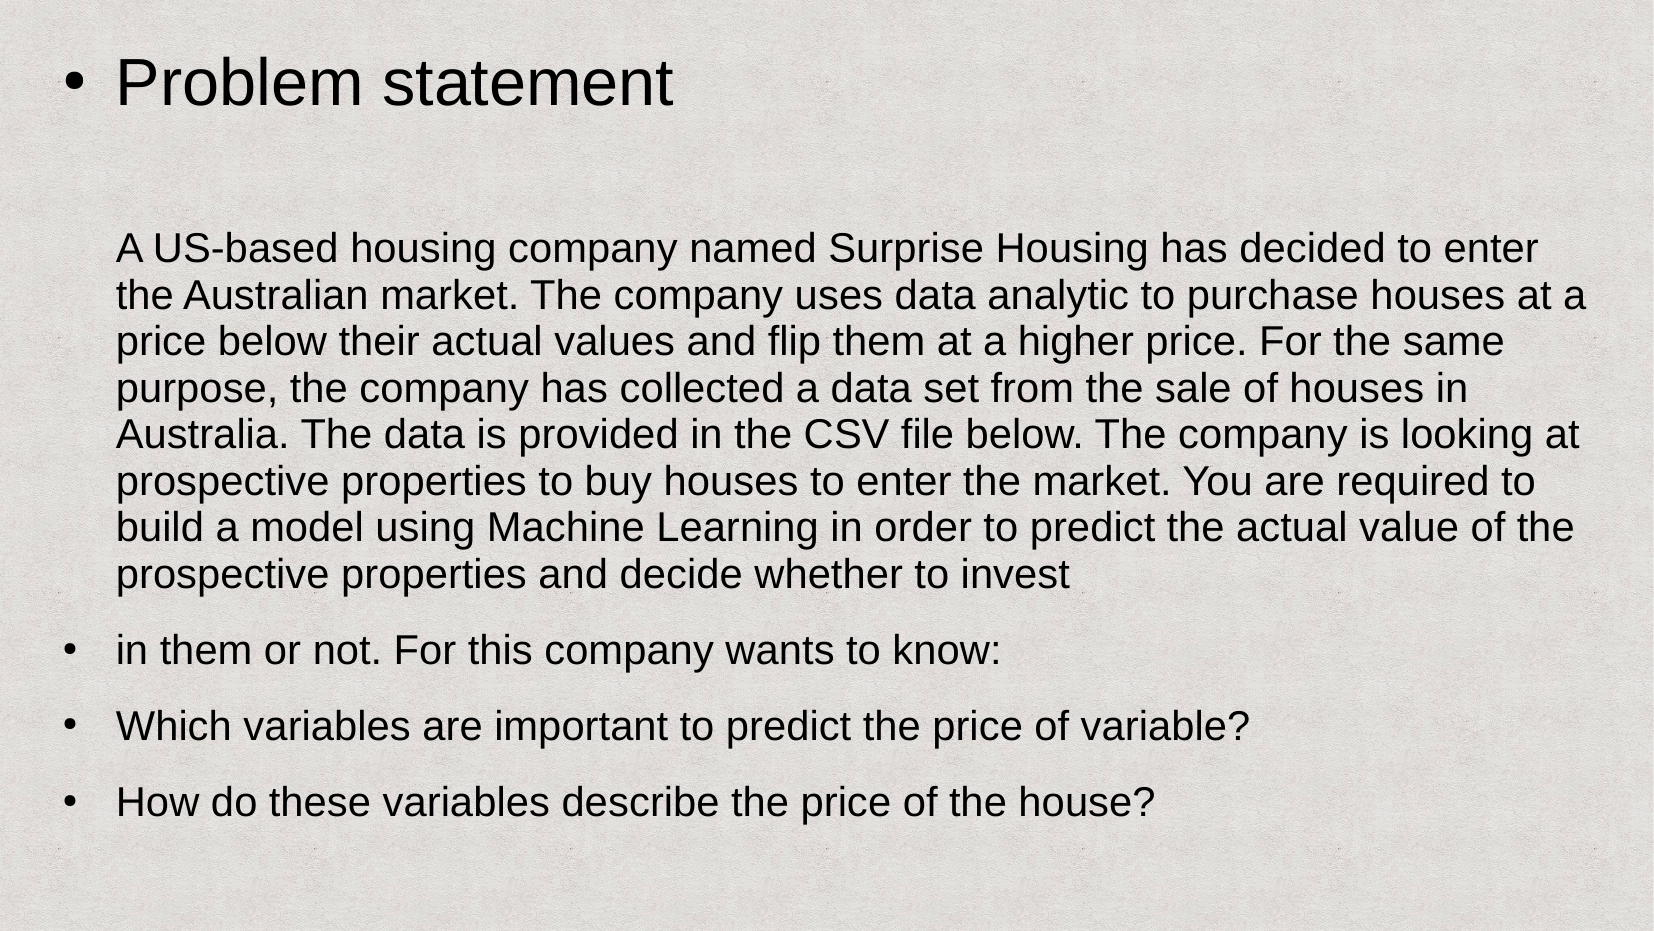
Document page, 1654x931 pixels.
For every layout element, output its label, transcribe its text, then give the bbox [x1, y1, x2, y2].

picture [0, 0, 1654, 931]
list Problem statement A US-based housing company named Surprise Housing has decided to enter the Australian market. The company uses data analytic to purchase houses at a price below their actual values and flip them at a higher price. For the same purpose, the company has collected a data set from the sale of houses in Australia. The data is provided in the CSV file below. The company is looking at prospective properties to buy houses to enter the market. You are required to build a model using Machine Learning in order to predict the actual value of the prospective properties and decide whether to invest in them or not. For this company wants to know: Which variables are important to predict the price of variable? How do these variables describe the price of the house? [45, 45, 1606, 886]
